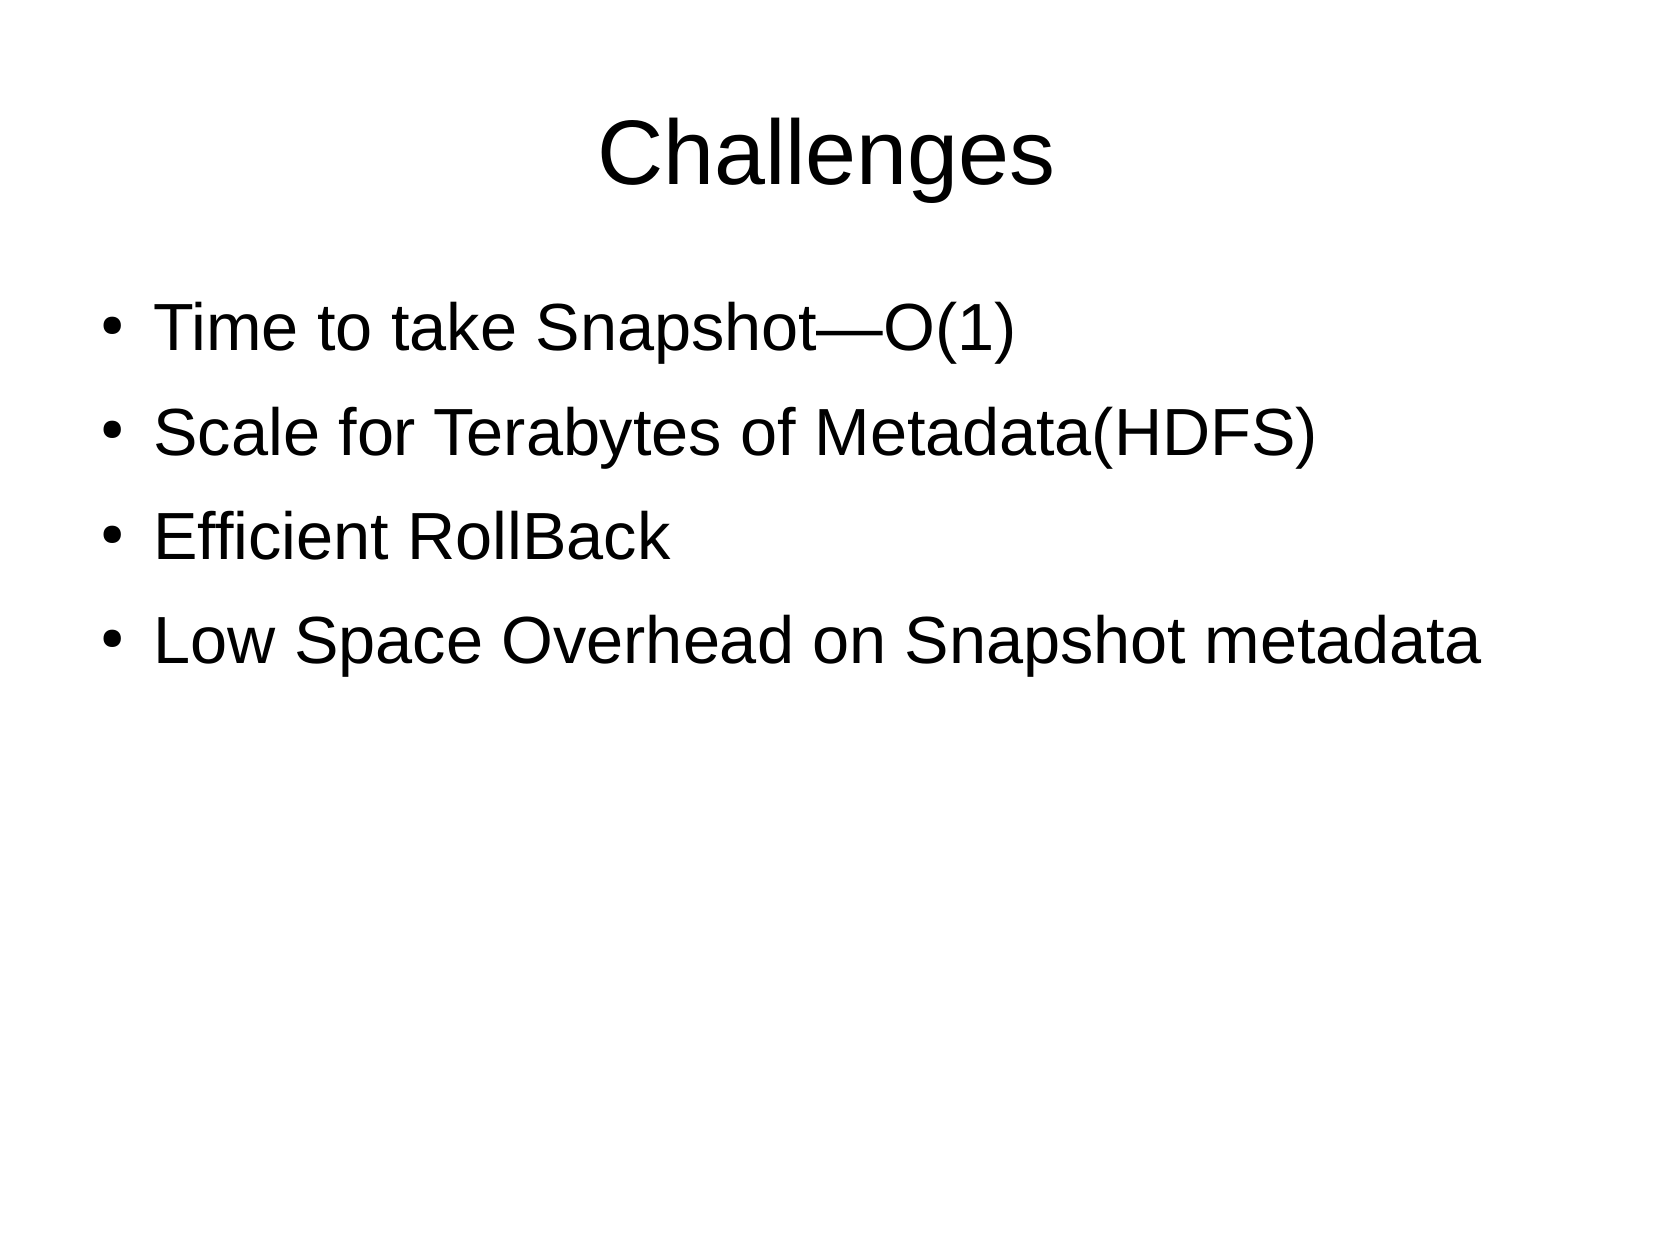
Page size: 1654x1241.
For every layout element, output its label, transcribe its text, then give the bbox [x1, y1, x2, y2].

list Time to take Snapshot—O(1) Scale for Terabytes of Metadata(HDFS) Efficient RollBack Low Space Overhead on Snapshot metadata [82, 290, 1538, 1010]
title Challenges [82, 68, 1571, 237]
